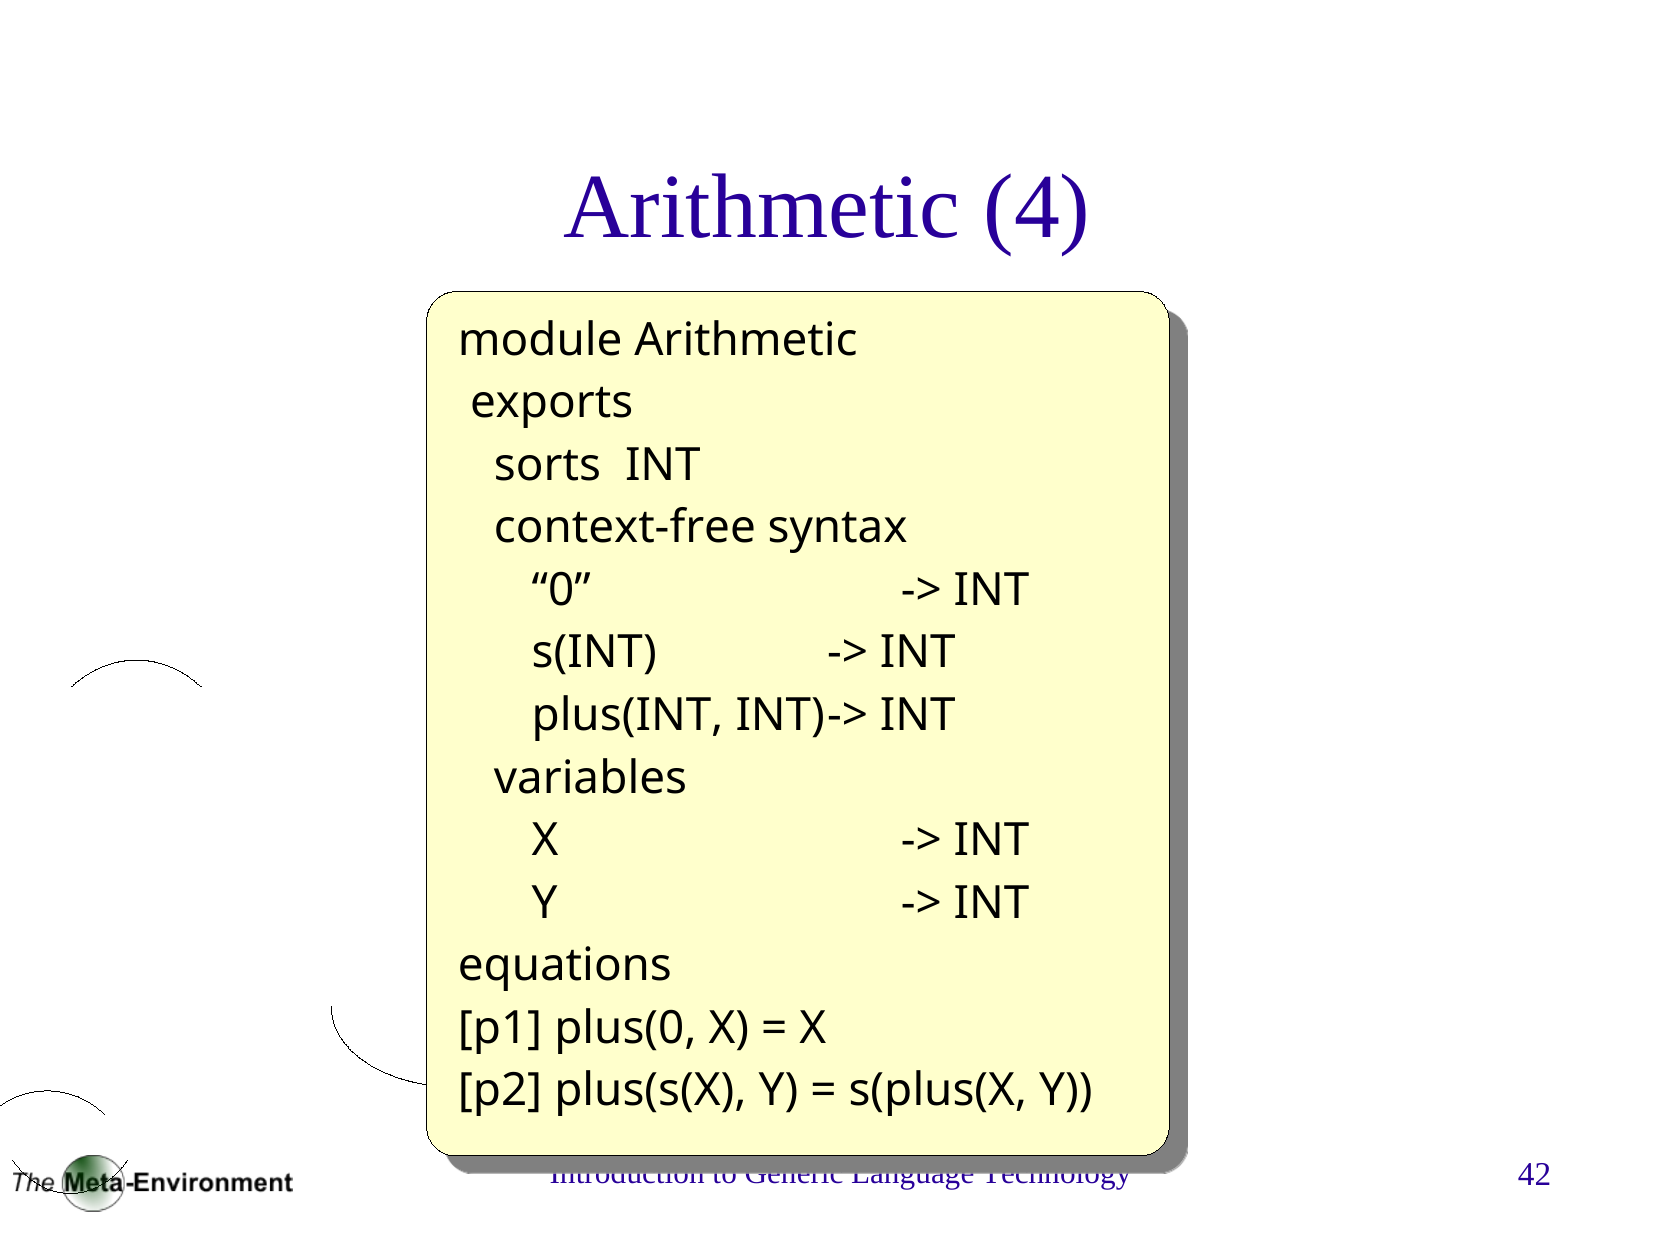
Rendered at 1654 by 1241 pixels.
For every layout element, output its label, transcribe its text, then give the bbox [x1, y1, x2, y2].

title Arithmetic (4) [121, 102, 1534, 311]
text_box [426, 291, 1165, 1156]
text_box module Arithmetic exports sorts INT context-free syntax “0” -> INT s(INT) -> INT plus(INT, INT) -> INT variables X -> INT Y -> INT equations [p1] plus(0, X) = X [p2] plus(s(X), Y) = s(plus(X, Y)) [457, 306, 1360, 1241]
picture [13, 1155, 293, 1212]
